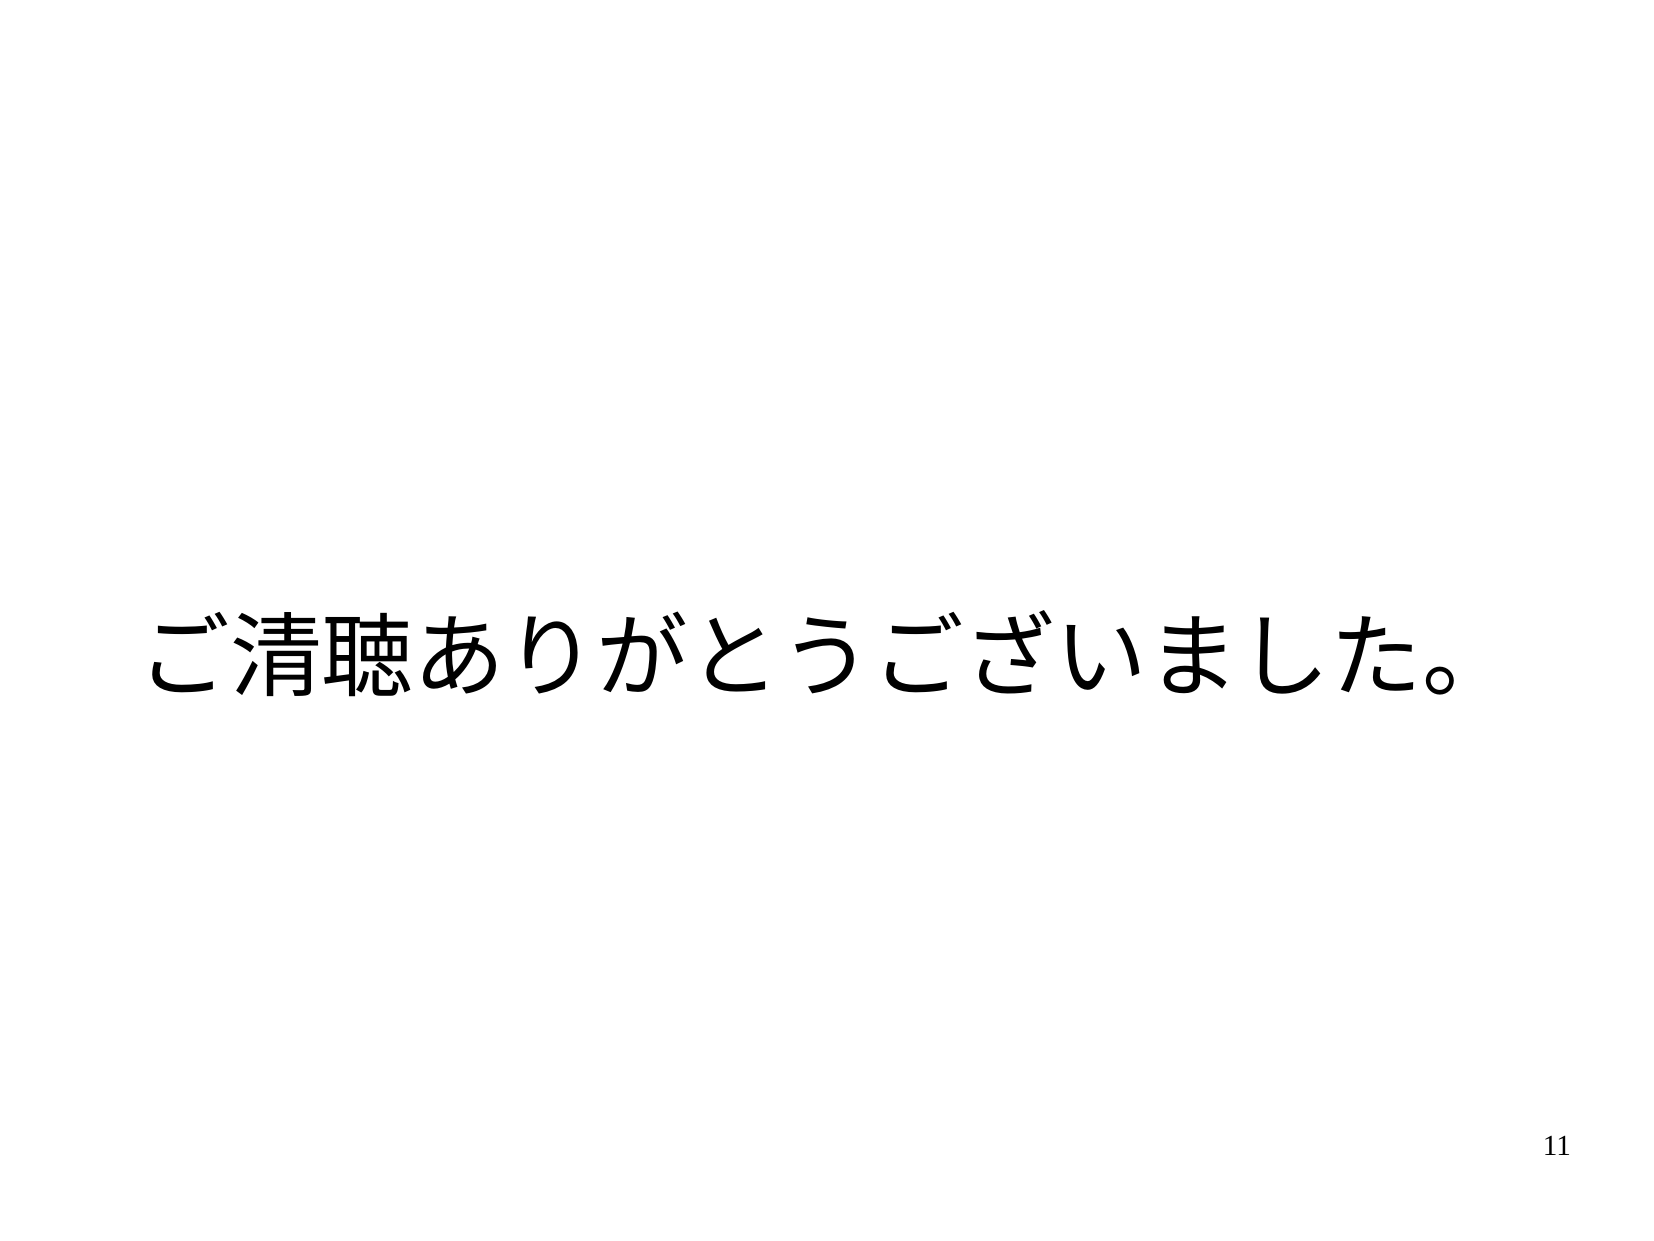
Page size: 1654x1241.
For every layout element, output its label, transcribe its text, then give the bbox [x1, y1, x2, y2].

subtitle ご清聴ありがとうございました。 [82, 290, 1571, 1010]
